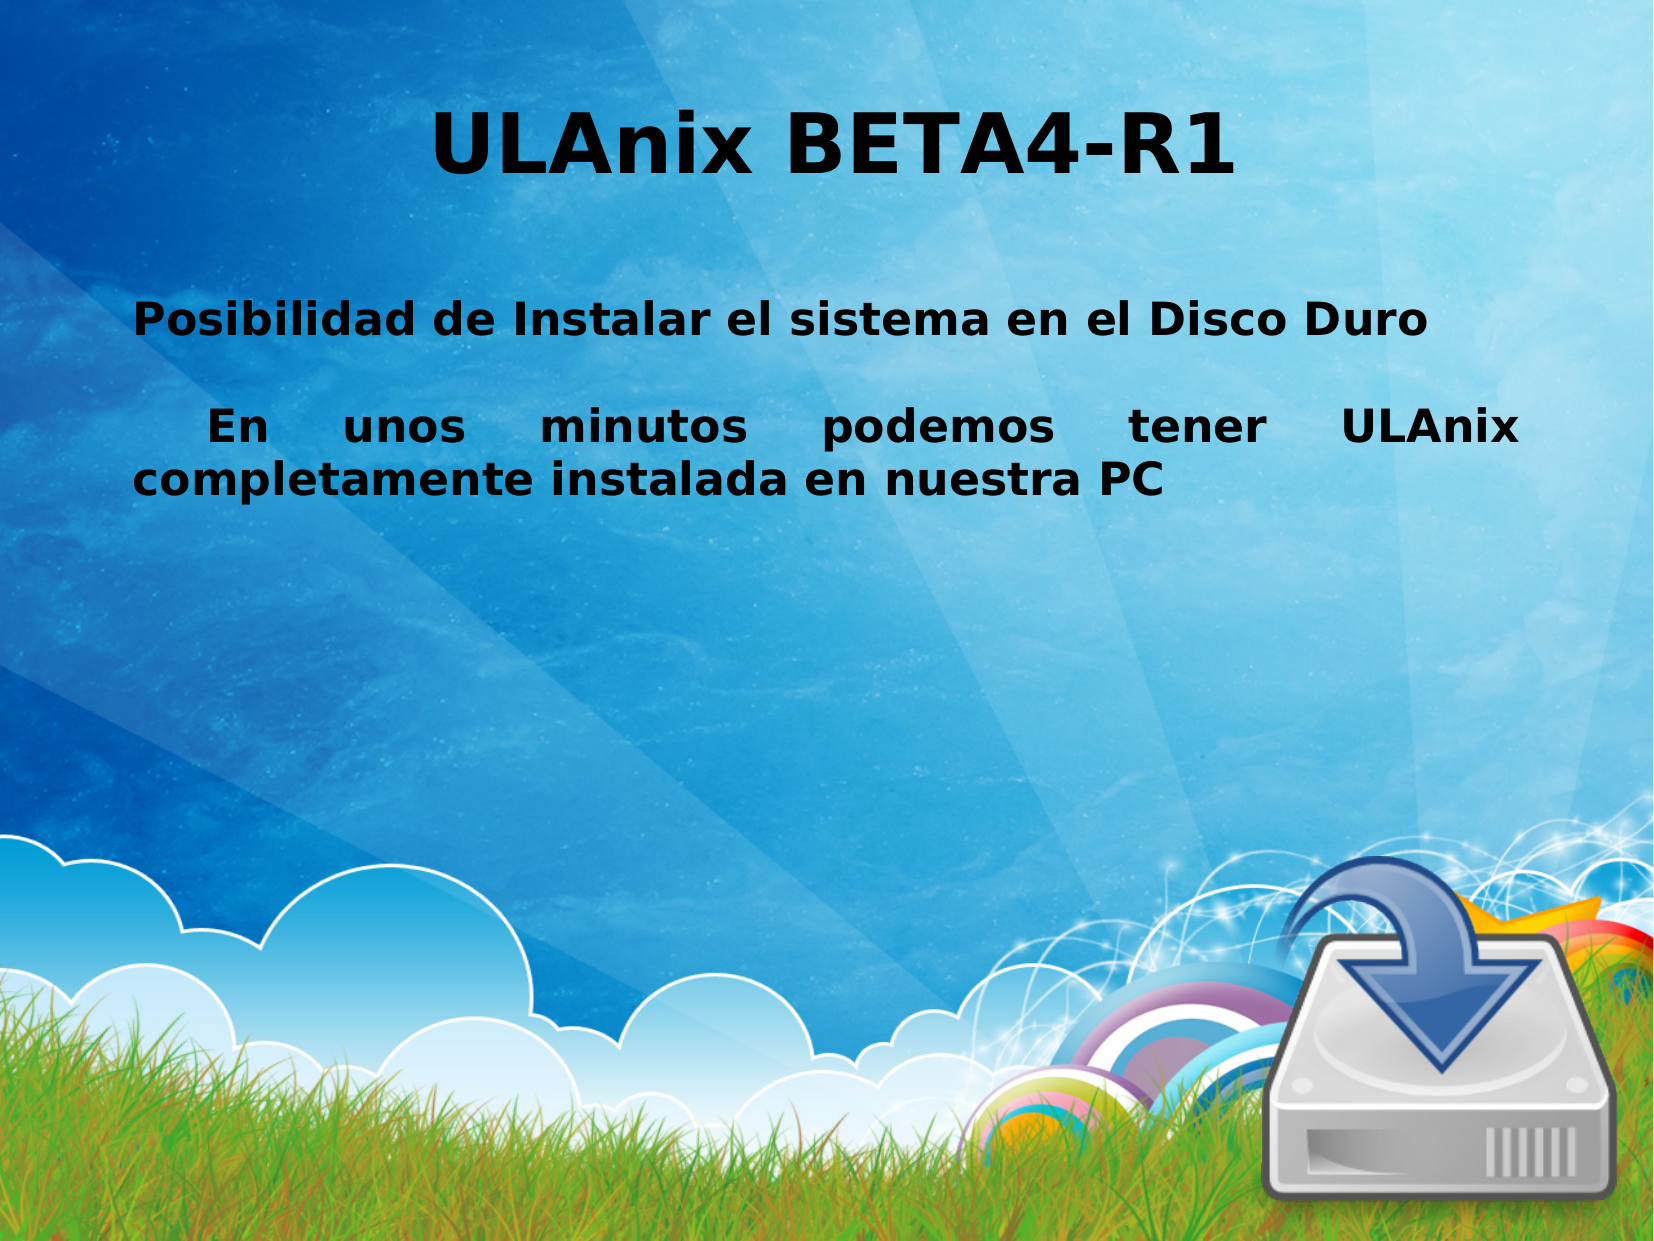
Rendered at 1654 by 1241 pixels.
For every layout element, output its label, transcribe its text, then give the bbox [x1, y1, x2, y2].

text_box ULAnix BETA4-R1 [413, 88, 1447, 201]
picture [0, 0, 1654, 1241]
text_box Posibilidad de Instalar el sistema en el Disco Duro En unos minutos podemos tener ULAnix completamente instalada en nuestra PC [118, 285, 1536, 514]
